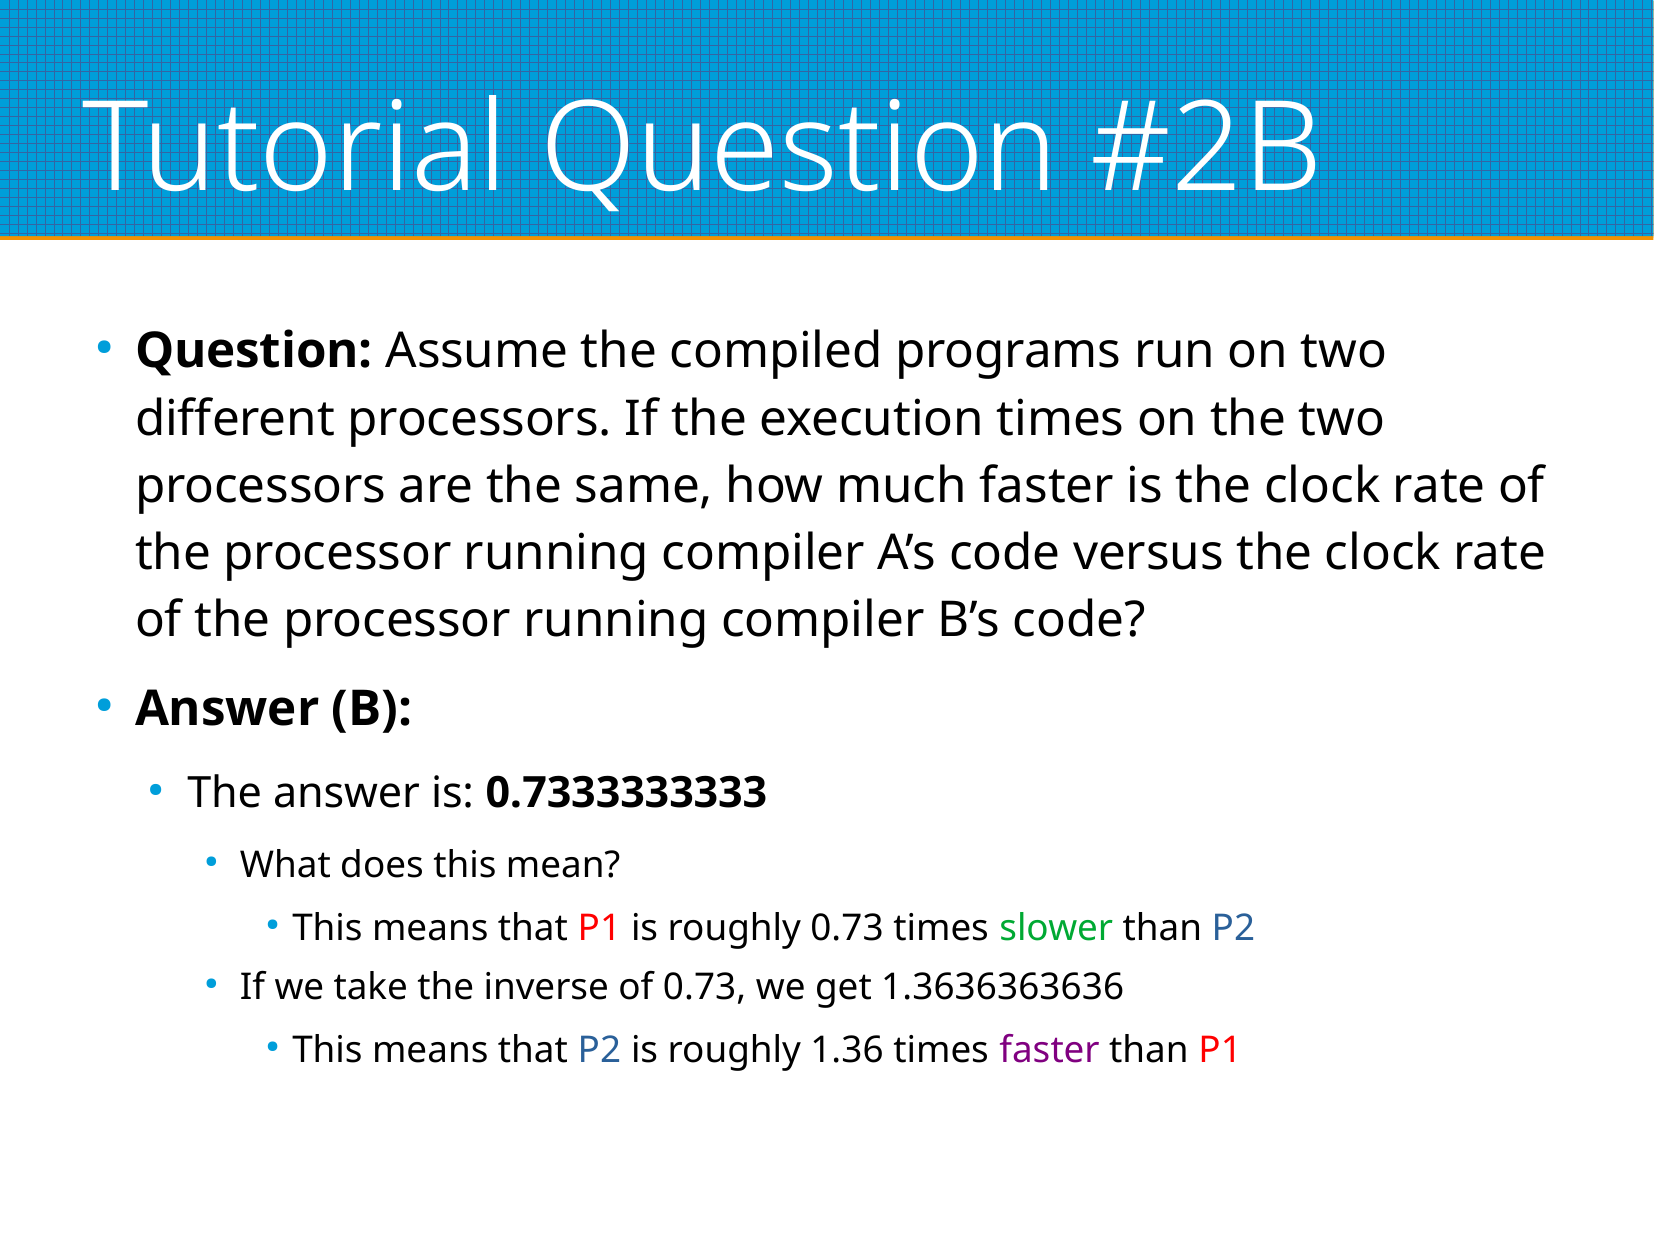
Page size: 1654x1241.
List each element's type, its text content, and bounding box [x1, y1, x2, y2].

title Tutorial Question #2B [82, 19, 1571, 227]
list Question: Assume the compiled programs run on two different processors. If the execution times on the two processors are the same, how much faster is the clock rate of the processor running compiler A’s code versus the clock rate of the processor running compiler B’s code? Answer (B): The answer is: 0.7333333333 What does this mean? This means that P1 is roughly 0.73 times slower than P2 If we take the inverse of 0.73, we get 1.3636363636 This means that P2 is roughly 1.36 times faster than P1 [82, 314, 1563, 1081]
